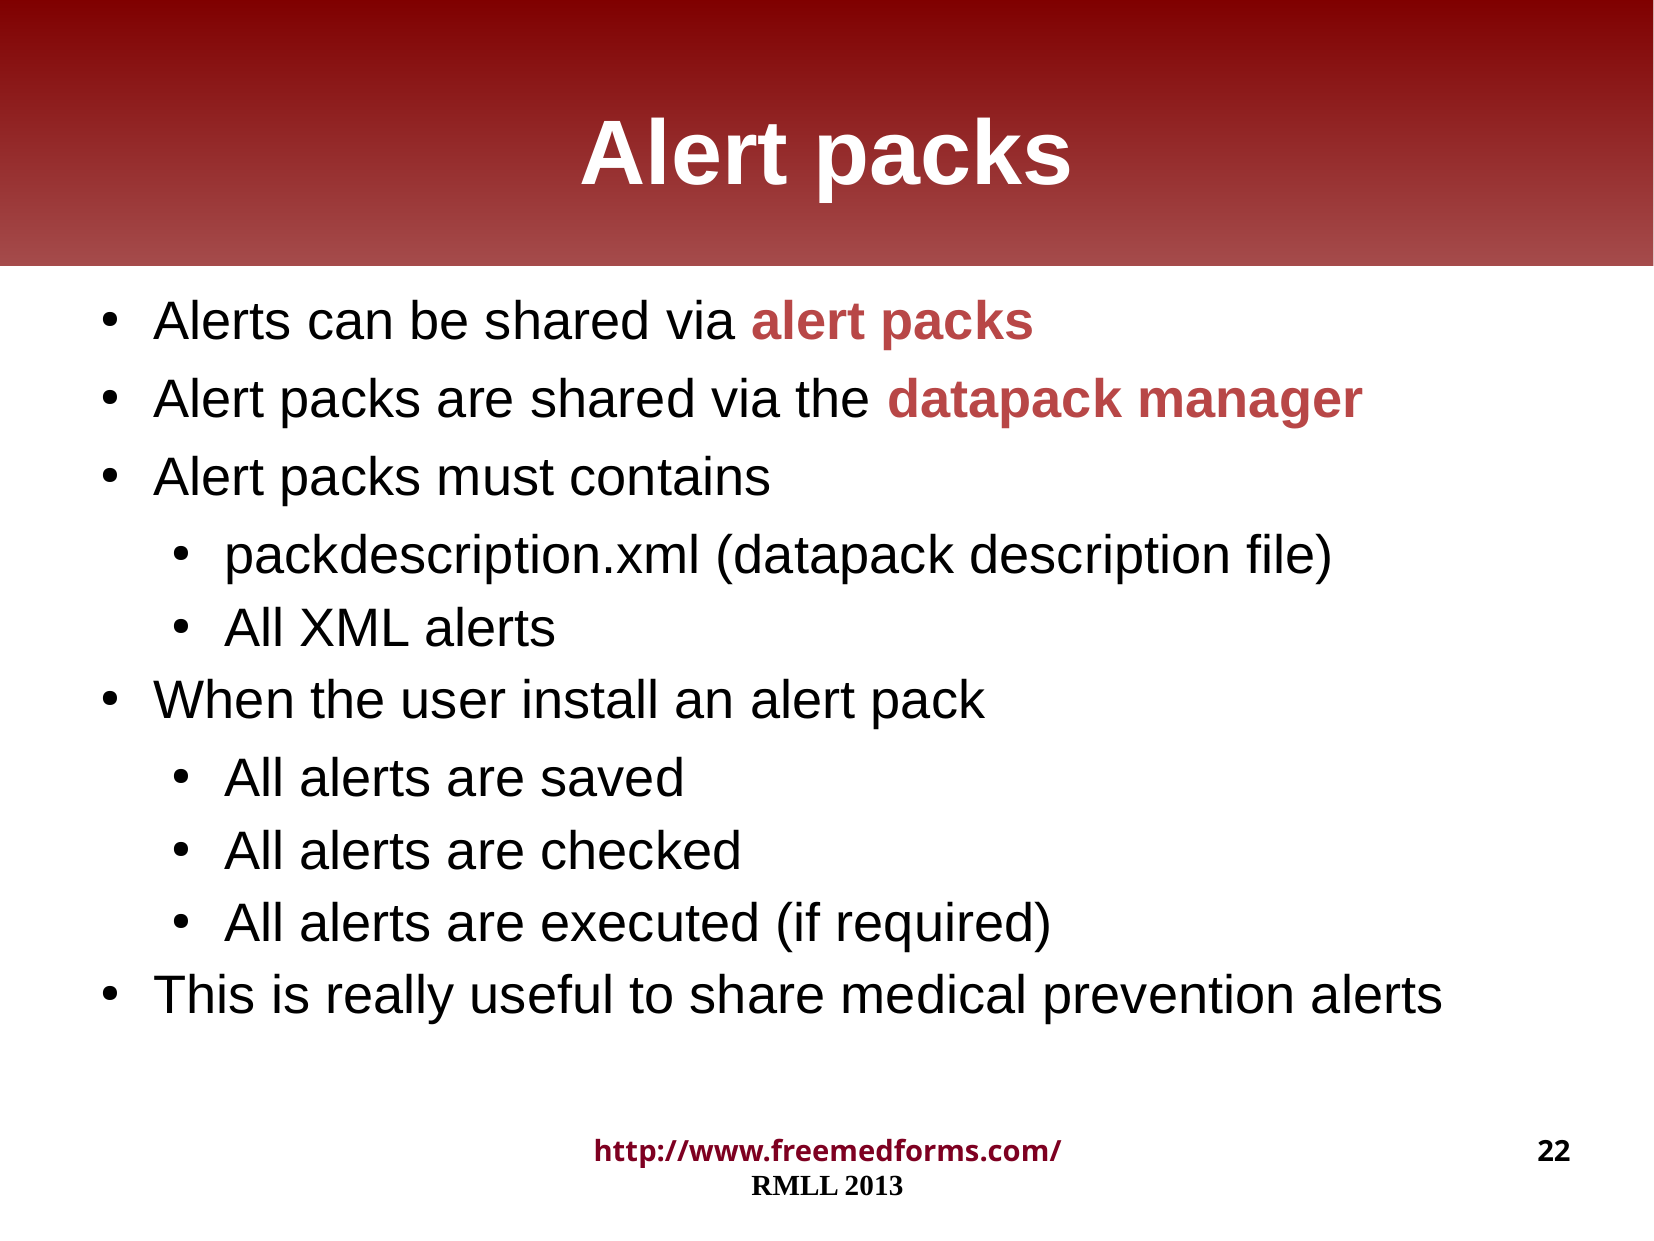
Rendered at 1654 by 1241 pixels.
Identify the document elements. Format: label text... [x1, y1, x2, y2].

title Alert packs [295, 56, 1359, 250]
list Alerts can be shared via alert packs Alert packs are shared via the datapack manager Alert packs must contains packdescription.xml (datapack description file) All XML alerts When the user install an alert pack All alerts are saved All alerts are checked All alerts are executed (if required) This is really useful to share medical prevention alerts [82, 290, 1571, 1026]
